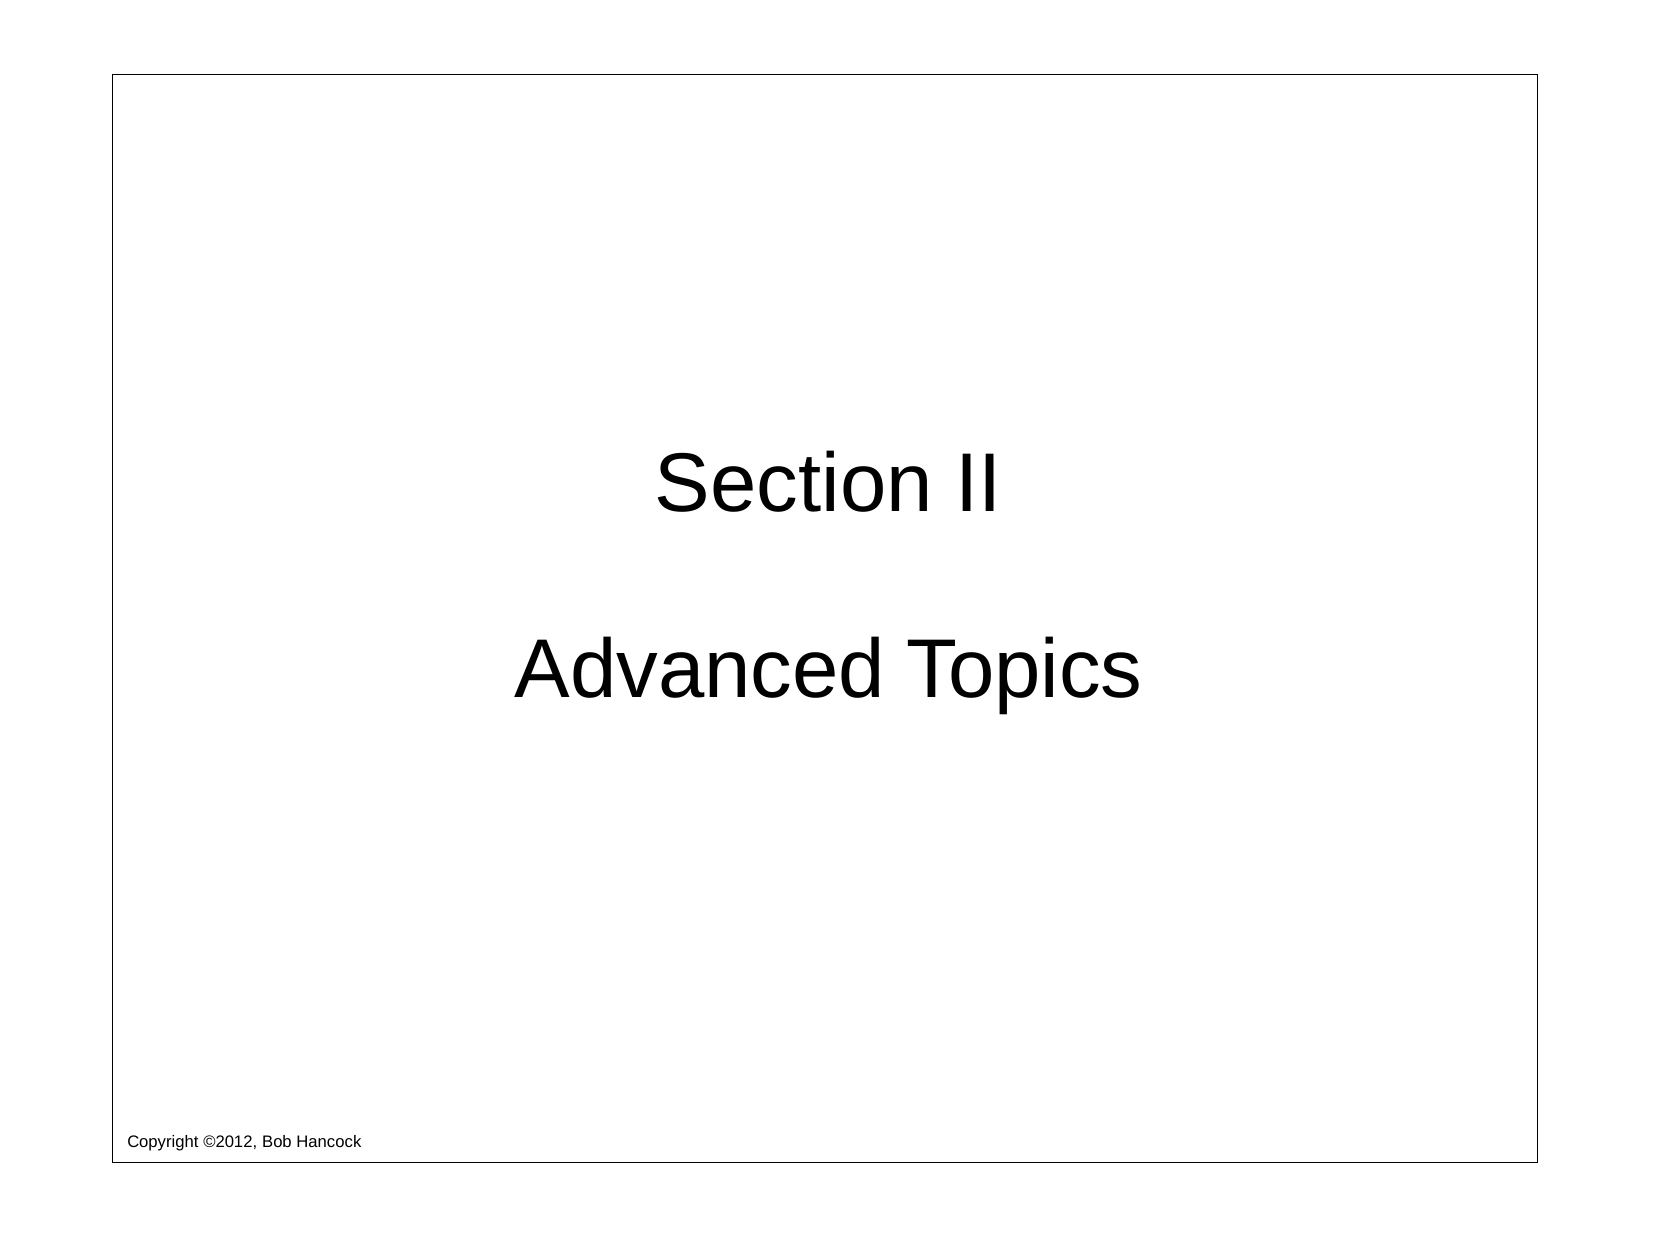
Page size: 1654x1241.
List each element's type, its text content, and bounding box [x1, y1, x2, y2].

subtitle Section II Advanced Topics [251, 164, 1407, 1099]
text_box Copyright ©2012, Bob Hancock [112, 1125, 377, 1159]
